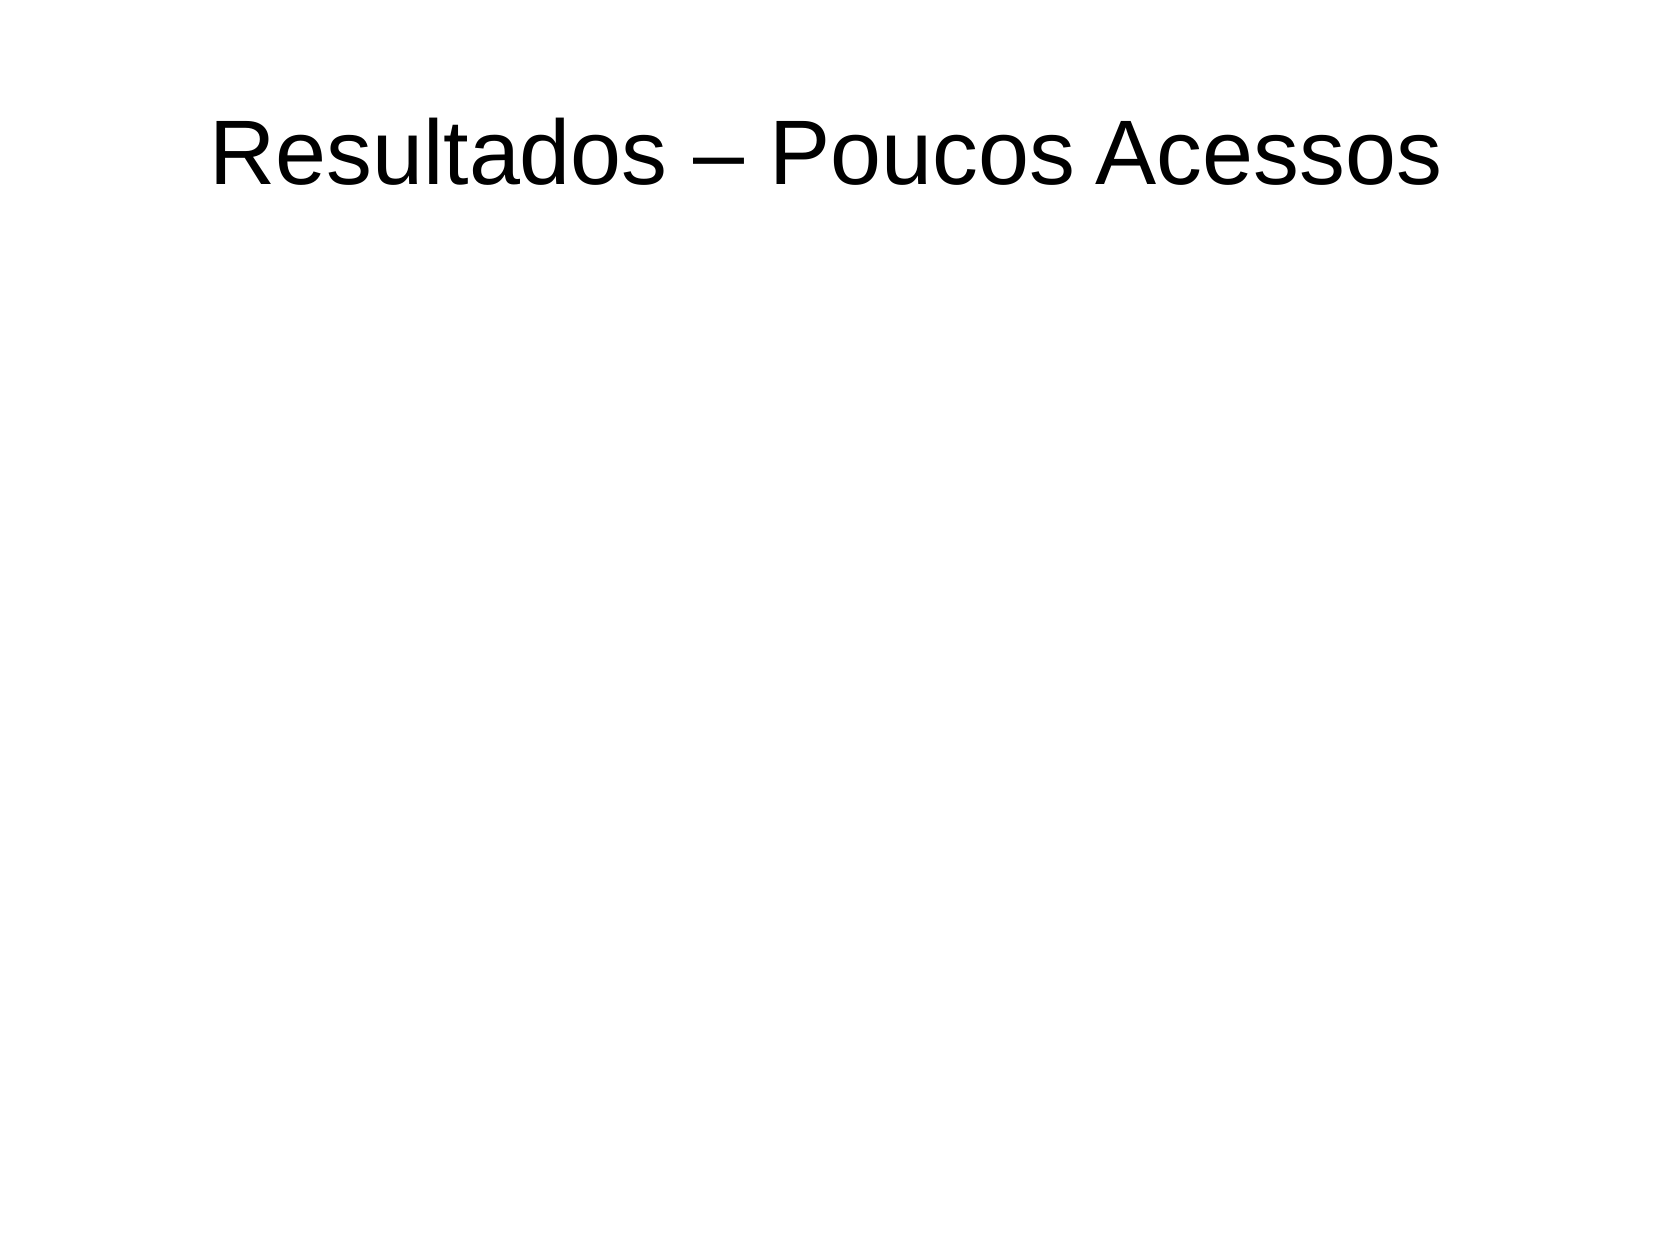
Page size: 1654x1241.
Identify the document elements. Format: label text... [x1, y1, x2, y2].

title Resultados – Poucos Acessos [82, 49, 1571, 257]
